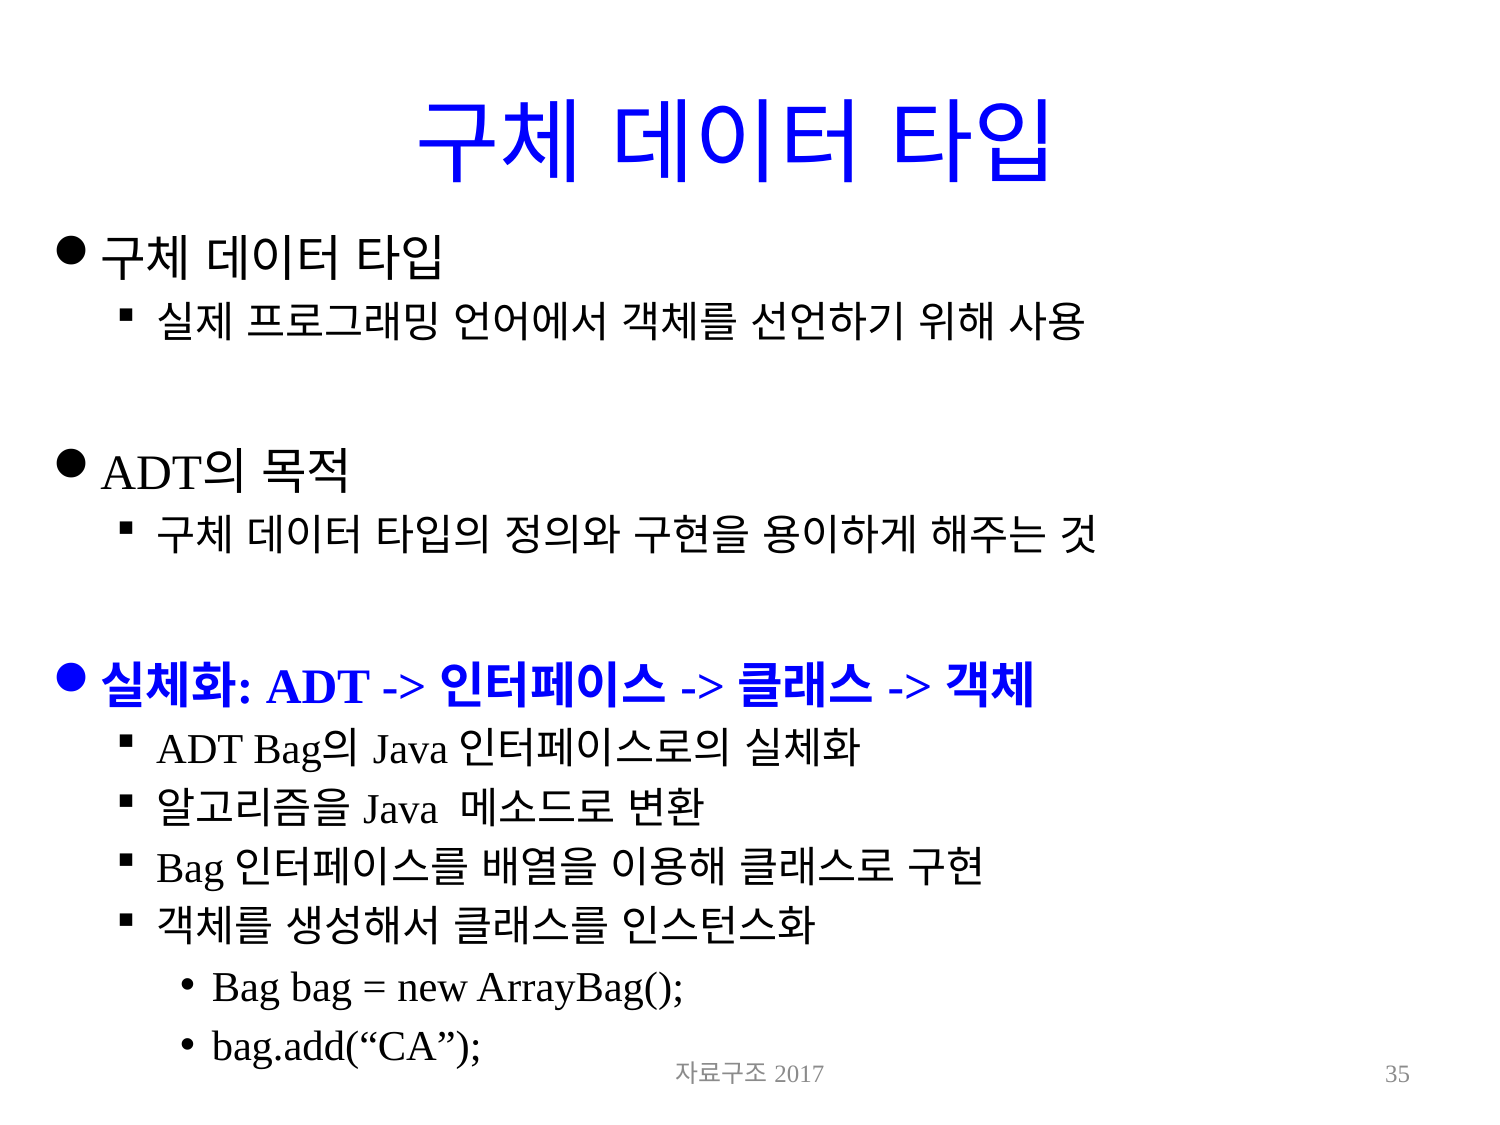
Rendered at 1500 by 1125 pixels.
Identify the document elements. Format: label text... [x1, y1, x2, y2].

title 구체 데이터 타입 [75, 45, 1425, 219]
footer 자료구조 2017 [512, 1042, 988, 1103]
list 구체 데이터 타입 실제 프로그래밍 언어에서 객체를 선언하기 위해 사용 ADT의 목적 구체 데이터 타입의 정의와 구현을 용이하게 해주는 것 실체화: ADT -> 인터페이스 -> 클래스 -> 객체 ADT Bag의 Java 인터페이스로의 실체화 알고리즘을 Java 메소드로 변환 Bag 인터페이스를 배열을 이용해 클래스로 구현 객체를 생성해서 클래스를 인스턴스화 Bag bag = new ArrayBag(); bag.add(“CA”); [37, 219, 1450, 1083]
slide_number <숫자> [1074, 1042, 1425, 1103]
